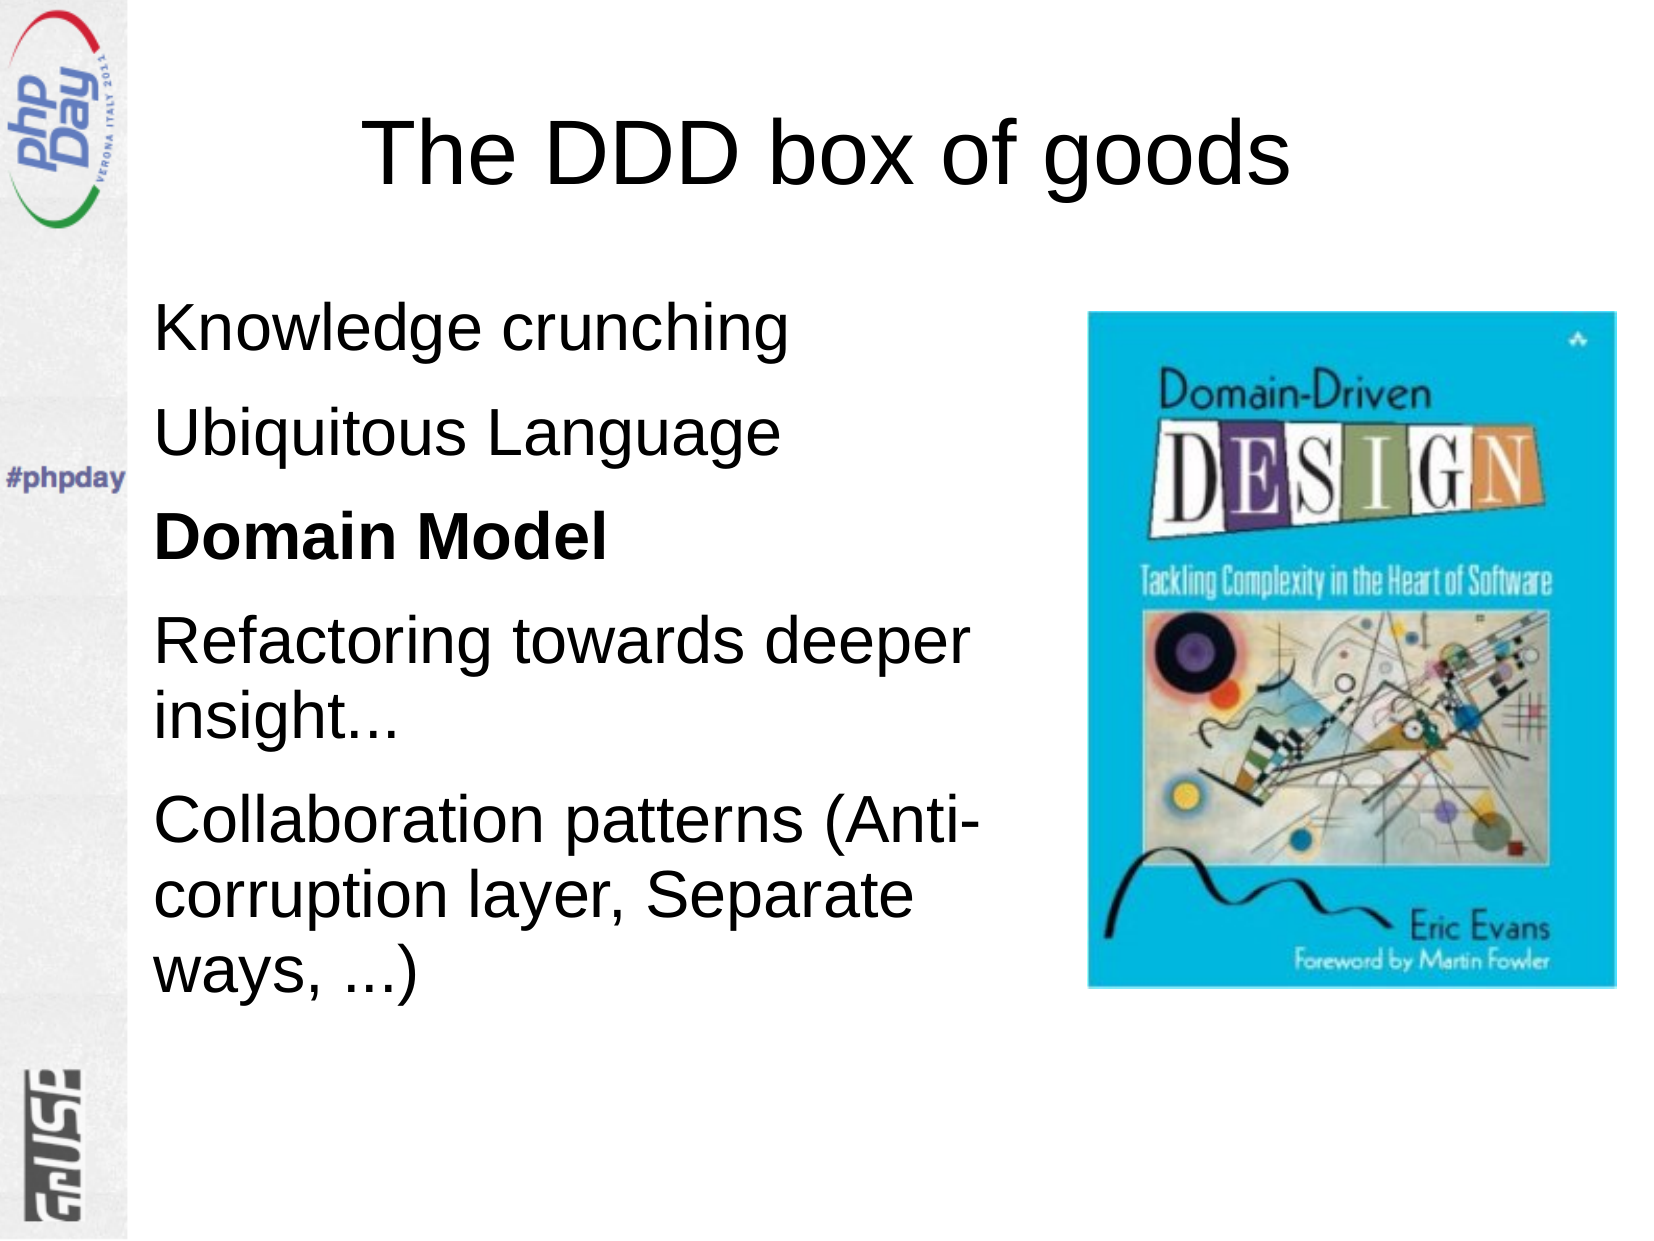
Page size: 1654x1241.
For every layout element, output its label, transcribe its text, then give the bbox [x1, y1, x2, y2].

list Knowledge crunching Ubiquitous Language Domain Model Refactoring towards deeper insight... Collaboration patterns (Anti-corruption layer, Separate ways, ...) [82, 290, 994, 1109]
title The DDD box of goods [82, 49, 1571, 257]
picture [0, 0, 1654, 1241]
